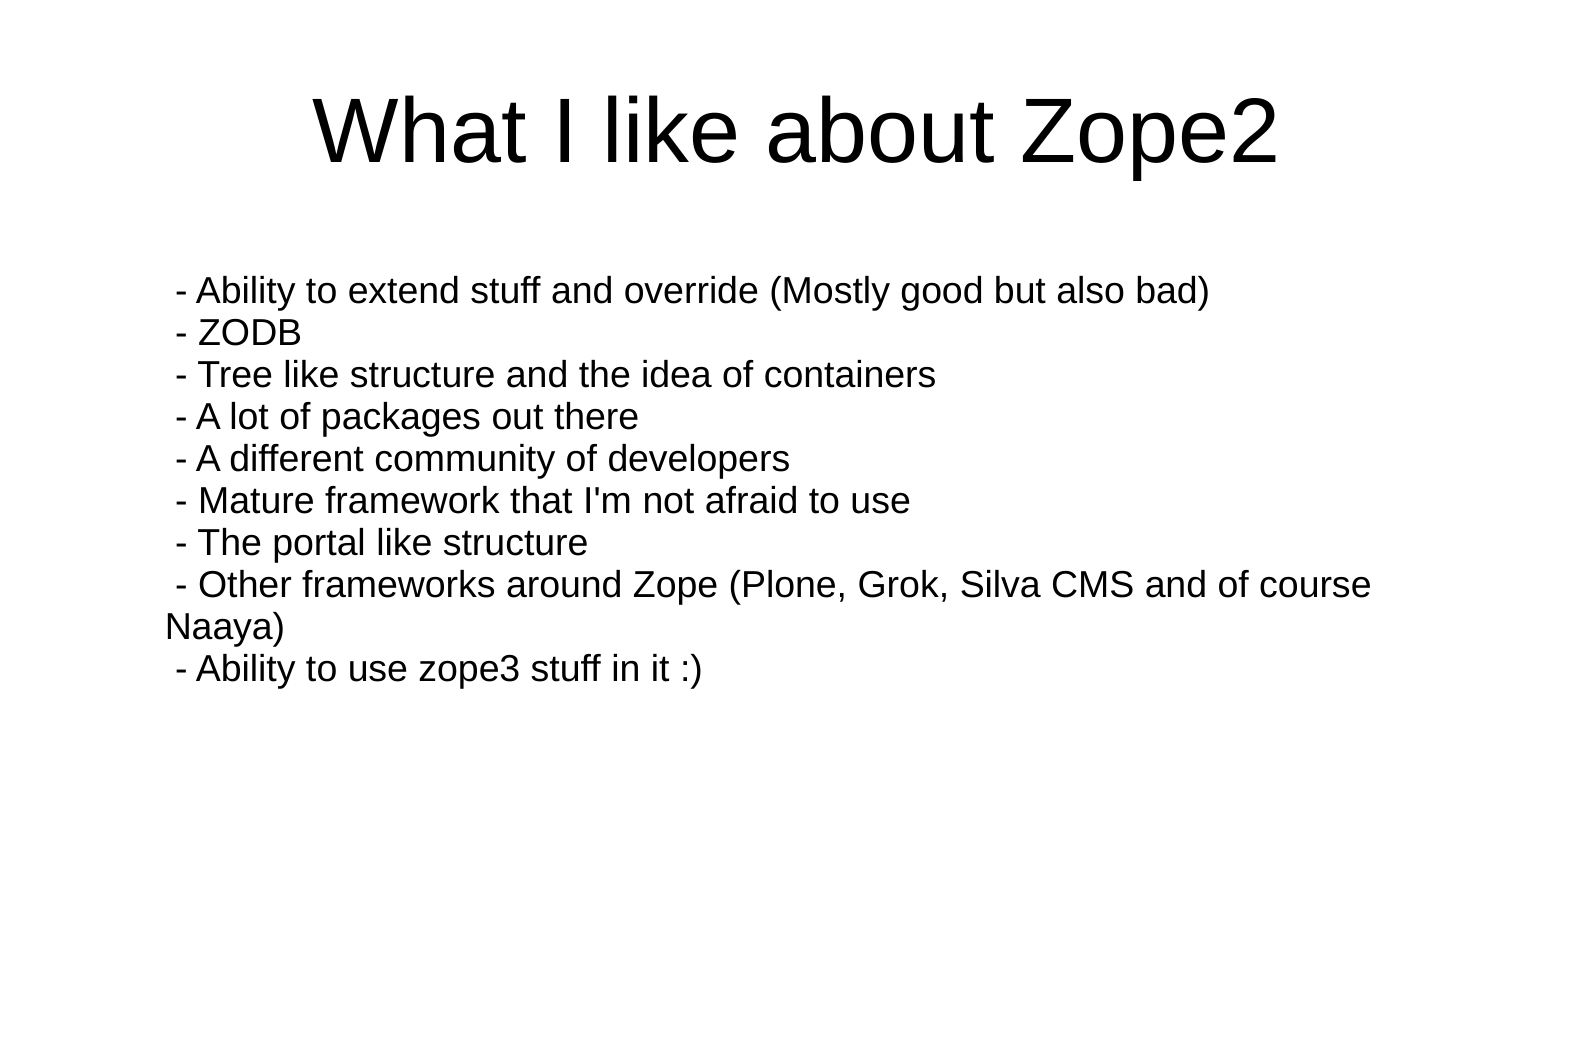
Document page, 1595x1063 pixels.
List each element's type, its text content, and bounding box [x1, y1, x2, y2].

title What I like about Zope2 [79, 49, 1515, 213]
text_box - Ability to extend stuff and override (Mostly good but also bad) - ZODB - Tree like structure and the idea of containers - A lot of packages out there - A different community of developers - Mature framework that I'm not afraid to use - The portal like structure - Other frameworks around Zope (Plone, Grok, Silva CMS and of course Naaya) - Ability to use zope3 stuff in it :) [150, 262, 1501, 901]
